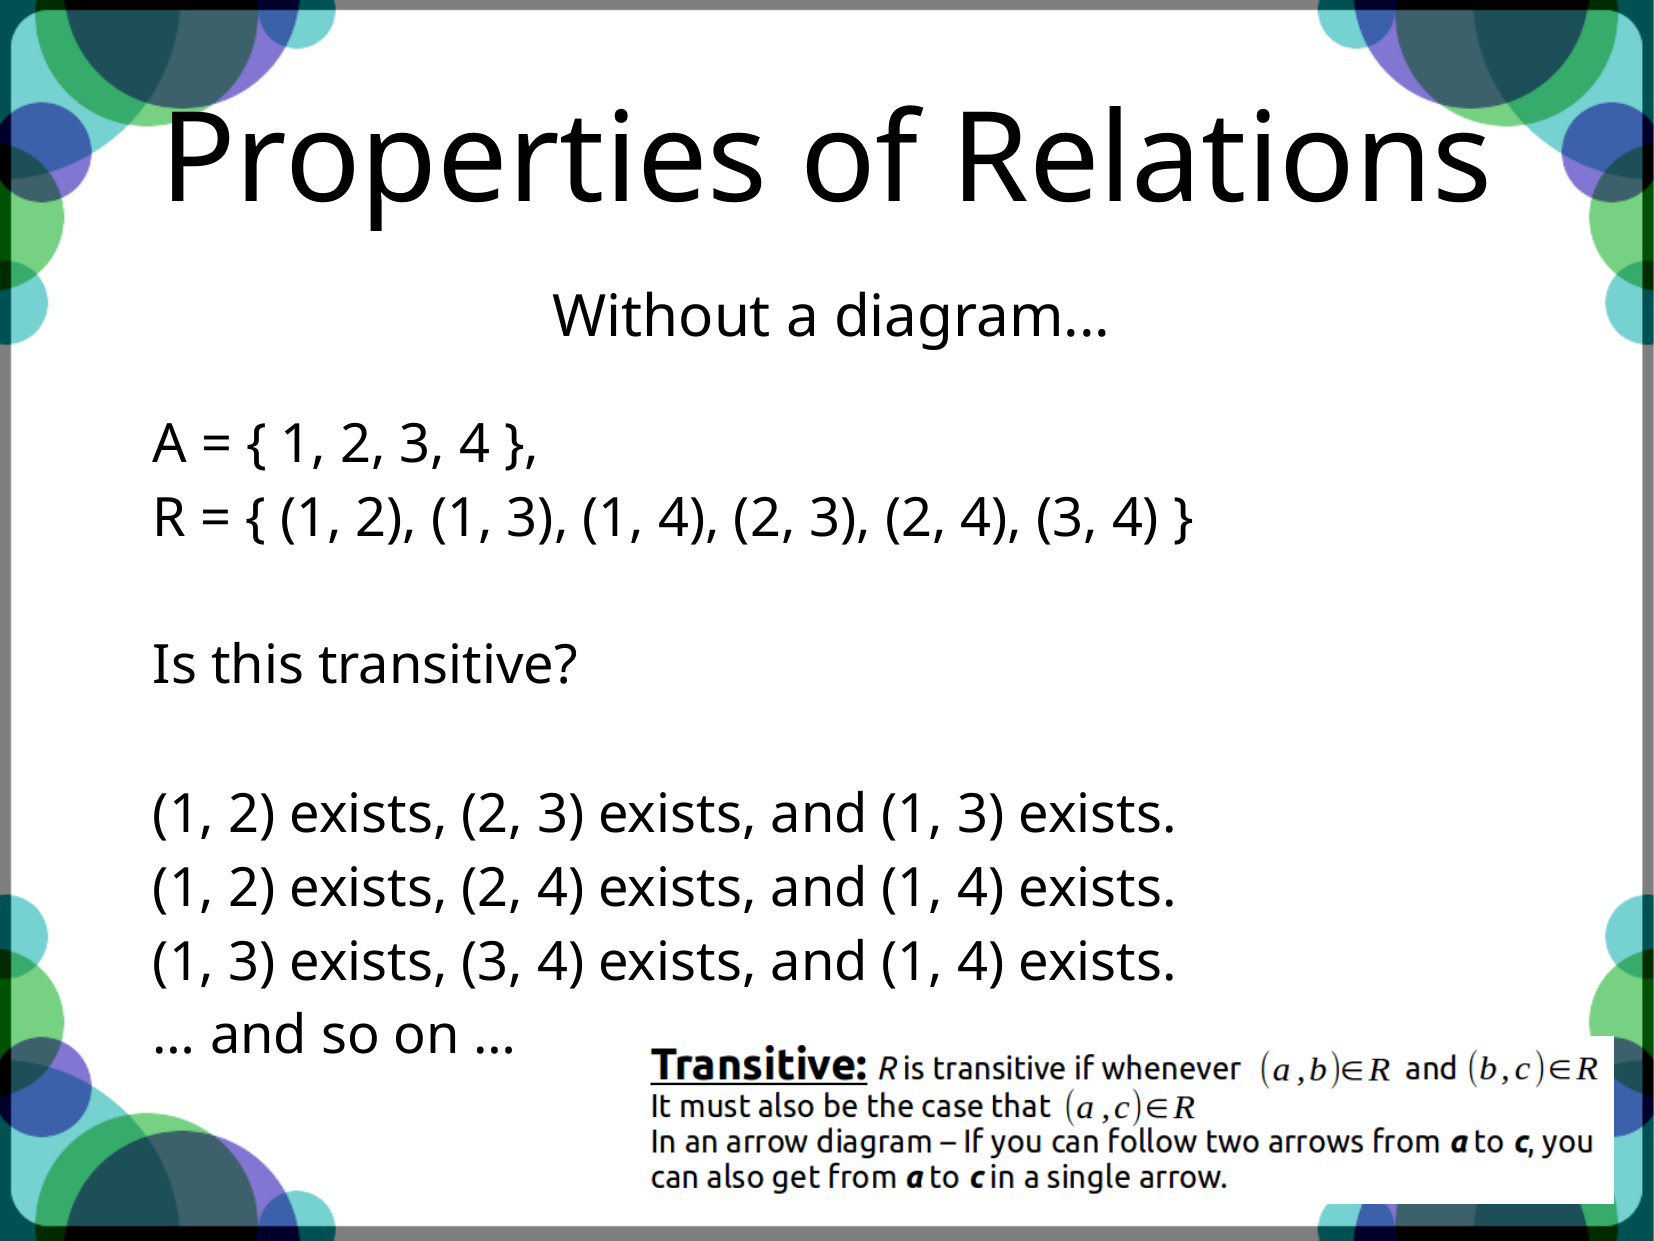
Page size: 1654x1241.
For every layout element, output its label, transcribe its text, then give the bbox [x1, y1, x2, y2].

text_box Without a diagram... [173, 274, 1489, 387]
picture [0, 0, 1654, 1241]
title Properties of Relations [82, 49, 1571, 257]
text_box A = { 1, 2, 3, 4 }, R = { (1, 2), (1, 3), (1, 4), (2, 3), (2, 4), (3, 4) } Is this transitive? (1, 2) exists, (2, 3) exists, and (1, 3) exists. (1, 2) exists, (2, 4) exists, and (1, 4) exists. (1, 3) exists, (3, 4) exists, and (1, 4) exists. … and so on … [138, 396, 1565, 959]
